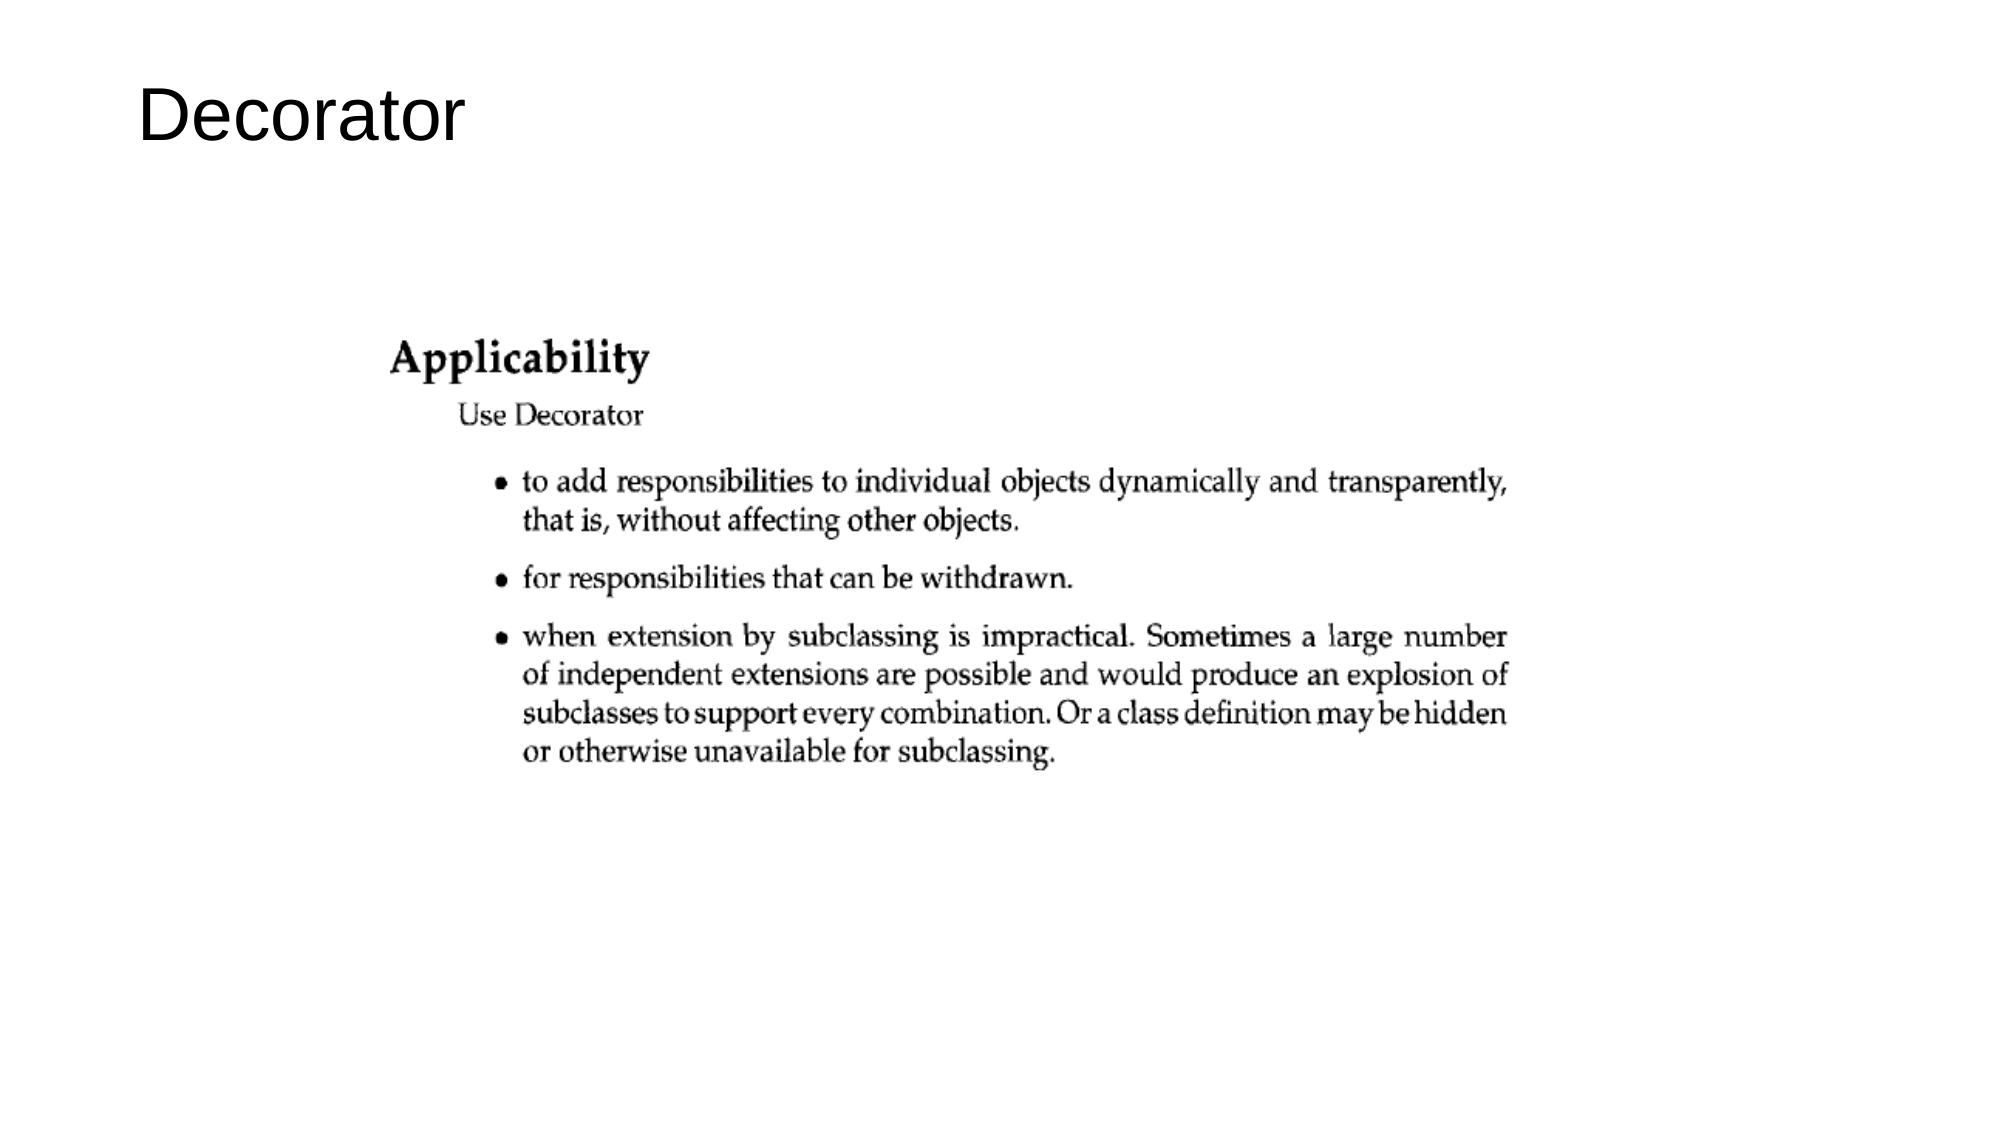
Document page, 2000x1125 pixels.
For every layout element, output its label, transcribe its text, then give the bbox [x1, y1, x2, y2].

picture [390, 329, 1548, 784]
title Decorator [137, 60, 526, 166]
